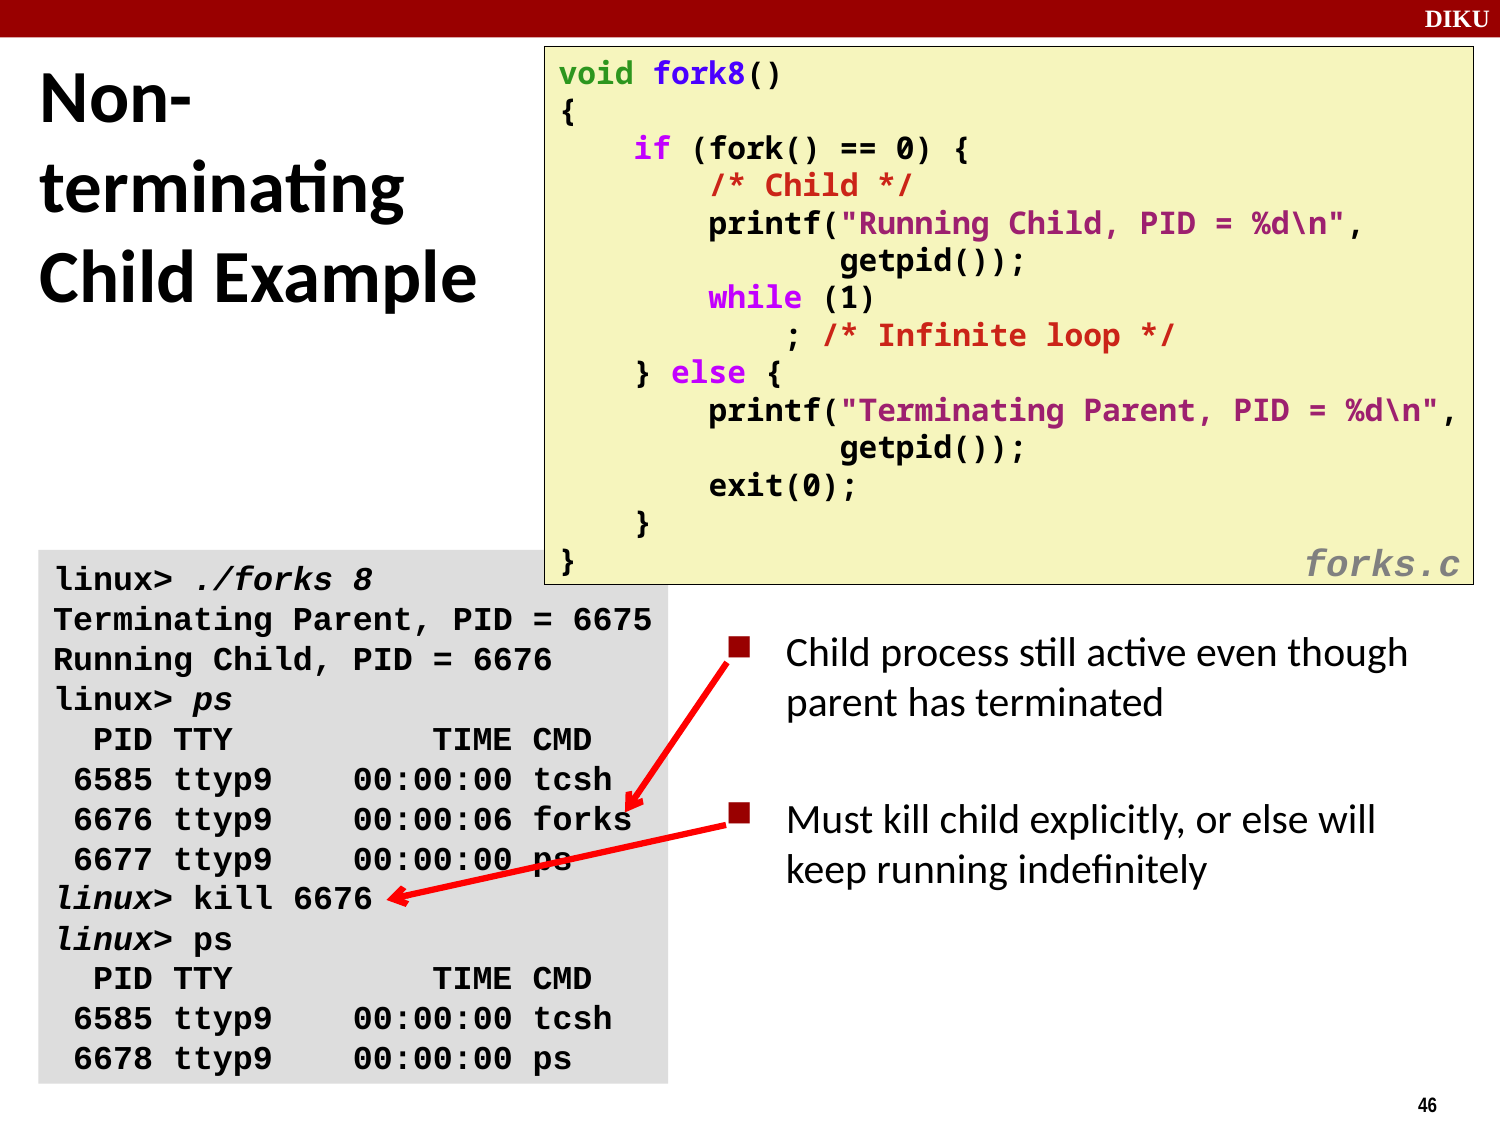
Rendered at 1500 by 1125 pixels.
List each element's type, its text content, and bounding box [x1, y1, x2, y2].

title Non- terminating Child Example [24, 50, 543, 316]
text_box void fork8() { if (fork() == 0) { /* Child */ printf("Running Child, PID = %d\n", getpid()); while (1) ; /* Infinite loop */ } else { printf("Terminating Parent, PID = %d\n", getpid()); exit(0); } } [543, 45, 1474, 585]
list Child process still active even though parent has terminated Must kill child explicitly, or else will keep running indefinitely [714, 617, 1425, 1063]
text_box linux> ./forks 8 Terminating Parent, PID = 6675 Running Child, PID = 6676 linux> ps PID TTY TIME CMD 6585 ttyp9 00:00:00 tcsh 6676 ttyp9 00:00:06 forks 6677 ttyp9 00:00:00 ps linux> kill 6676 linux> ps PID TTY TIME CMD 6585 ttyp9 00:00:00 tcsh 6678 ttyp9 00:00:00 ps [38, 549, 669, 1084]
text_box forks.c [1288, 534, 1477, 593]
